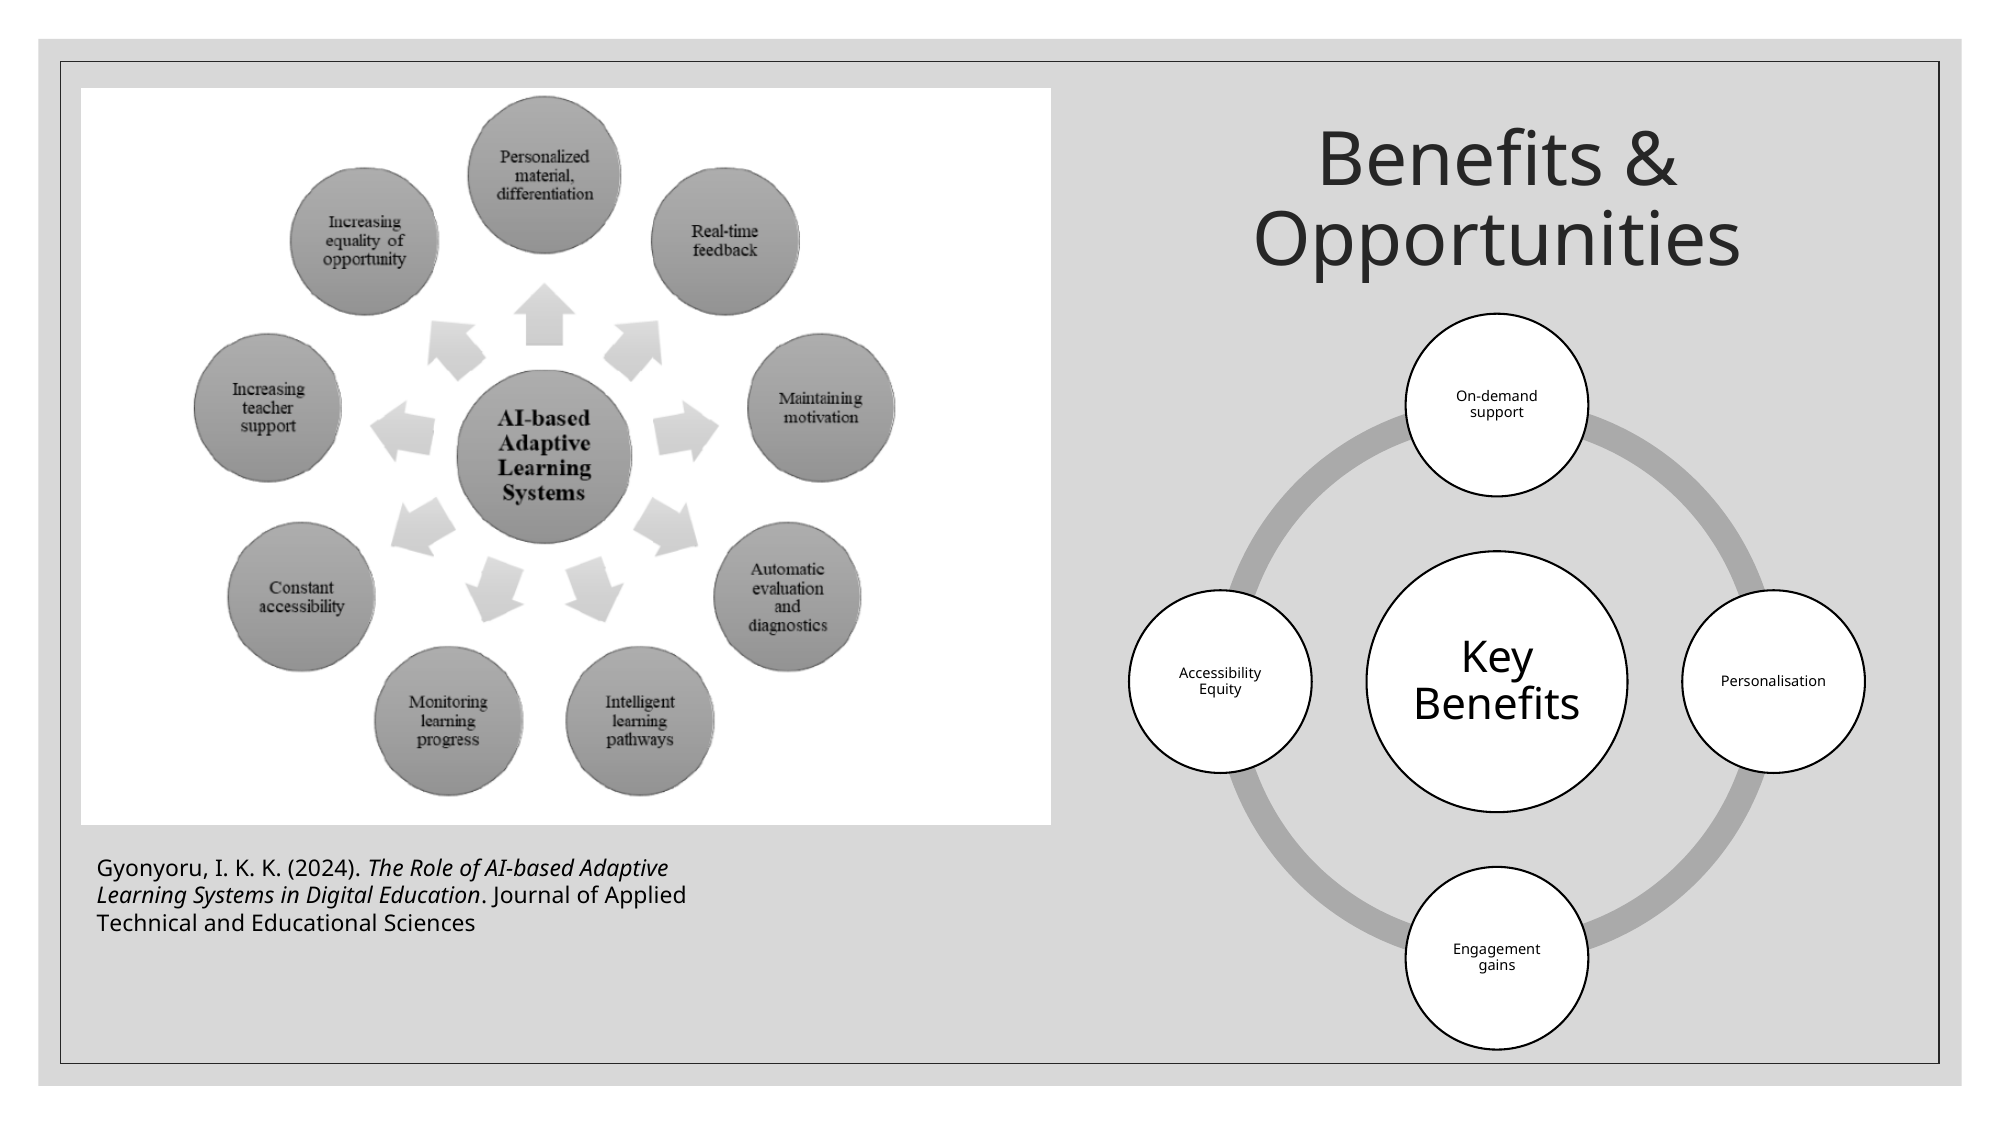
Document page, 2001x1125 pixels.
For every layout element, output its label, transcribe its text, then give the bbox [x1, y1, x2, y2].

picture [81, 88, 1051, 825]
text_box [1582, 413, 1765, 596]
text_box Engagement gains [1405, 866, 1589, 1050]
text_box Key Benefits [1366, 551, 1628, 813]
text_box [1229, 413, 1412, 596]
text_box Accessibility Equity [1129, 590, 1312, 773]
text_box On-demand support [1405, 313, 1589, 497]
text_box Personalisation [1682, 590, 1865, 773]
text_box [1582, 767, 1765, 950]
text_box Gyonyoru, I. K. K. (2024). The Role of AI-based Adaptive Learning Systems in Digital Education. Journal of Applied Technical and Educational Sciences [81, 846, 716, 945]
text_box [1228, 767, 1412, 950]
title Benefits & Opportunities [1076, 88, 1919, 314]
